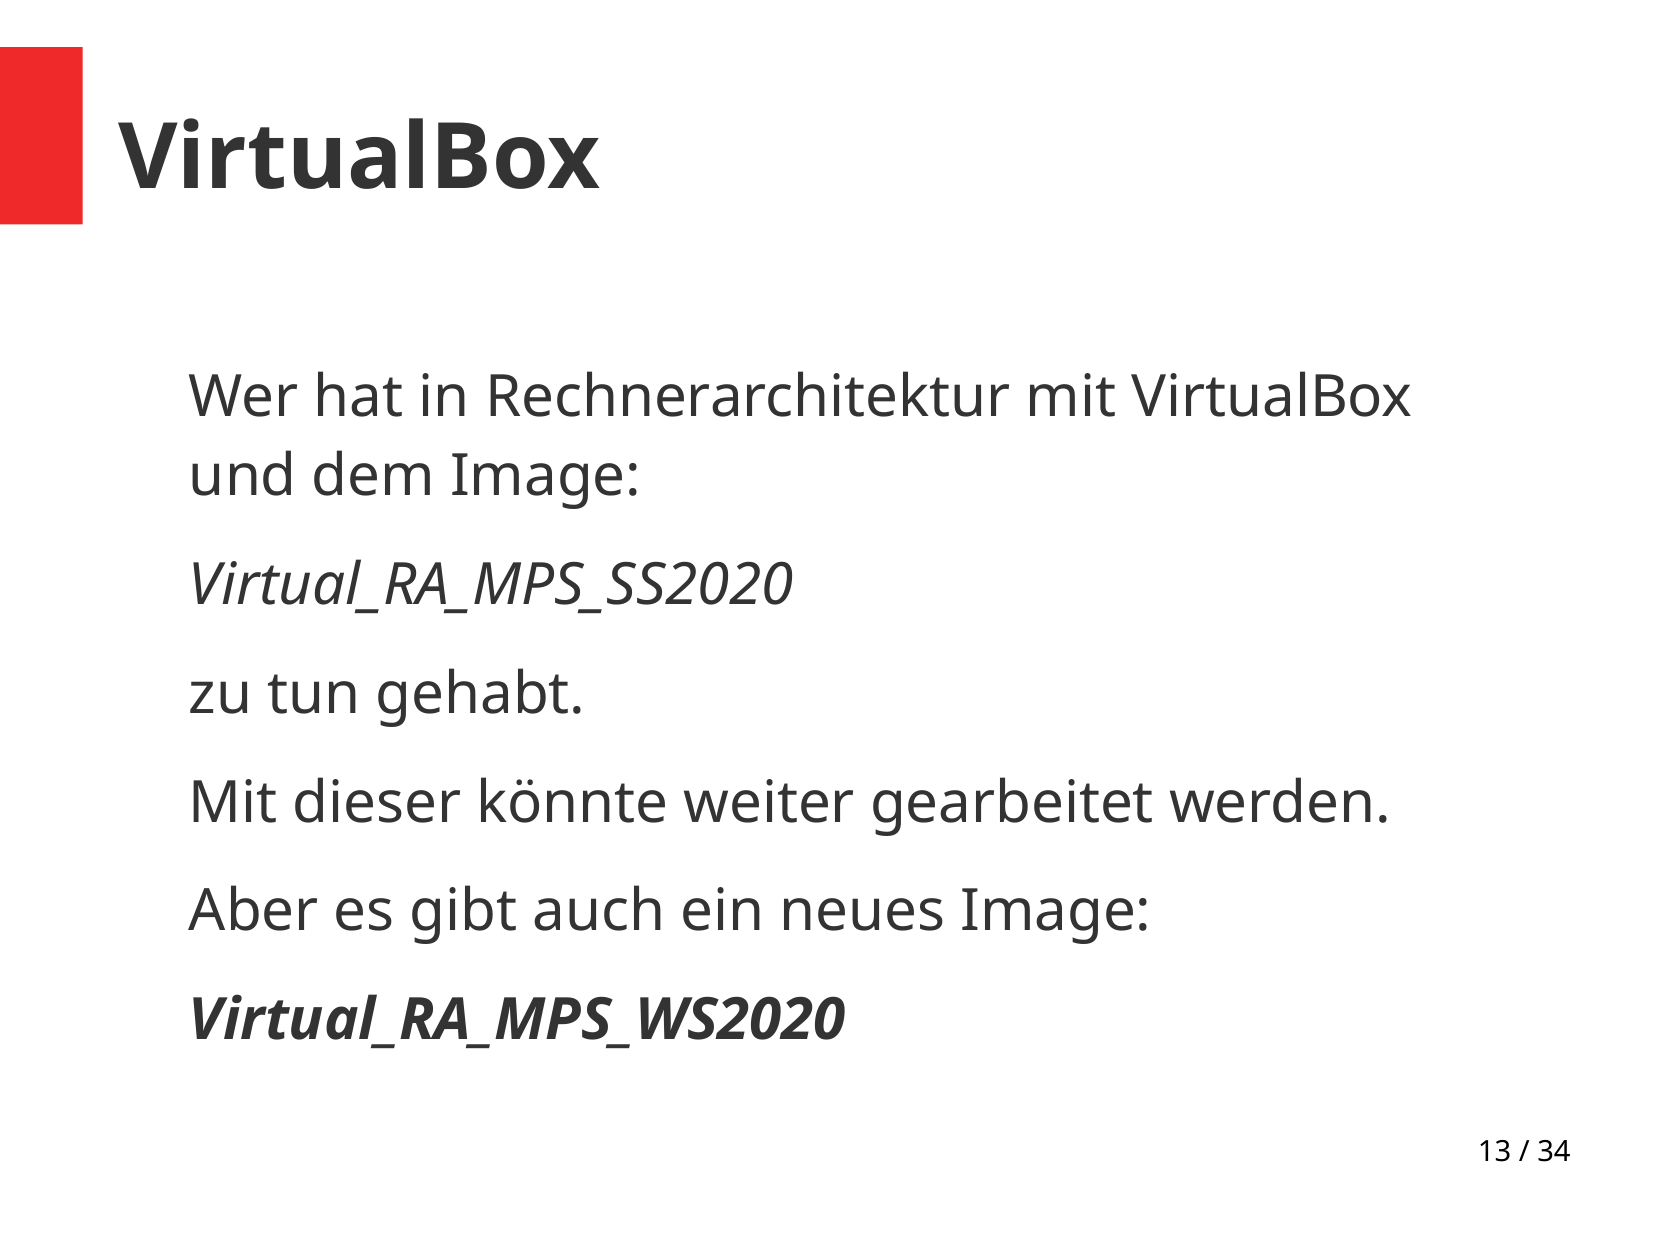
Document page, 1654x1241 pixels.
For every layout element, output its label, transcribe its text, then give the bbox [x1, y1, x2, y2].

title VirtualBox [118, 49, 1571, 257]
list Wer hat in Rechnerarchitektur mit VirtualBox und dem Image: Virtual_RA_MPS_SS2020 zu tun gehabt. Mit dieser könnte weiter gearbeitet werden. Aber es gibt auch ein neues Image: Virtual_RA_MPS_WS2020 [118, 354, 1536, 1074]
